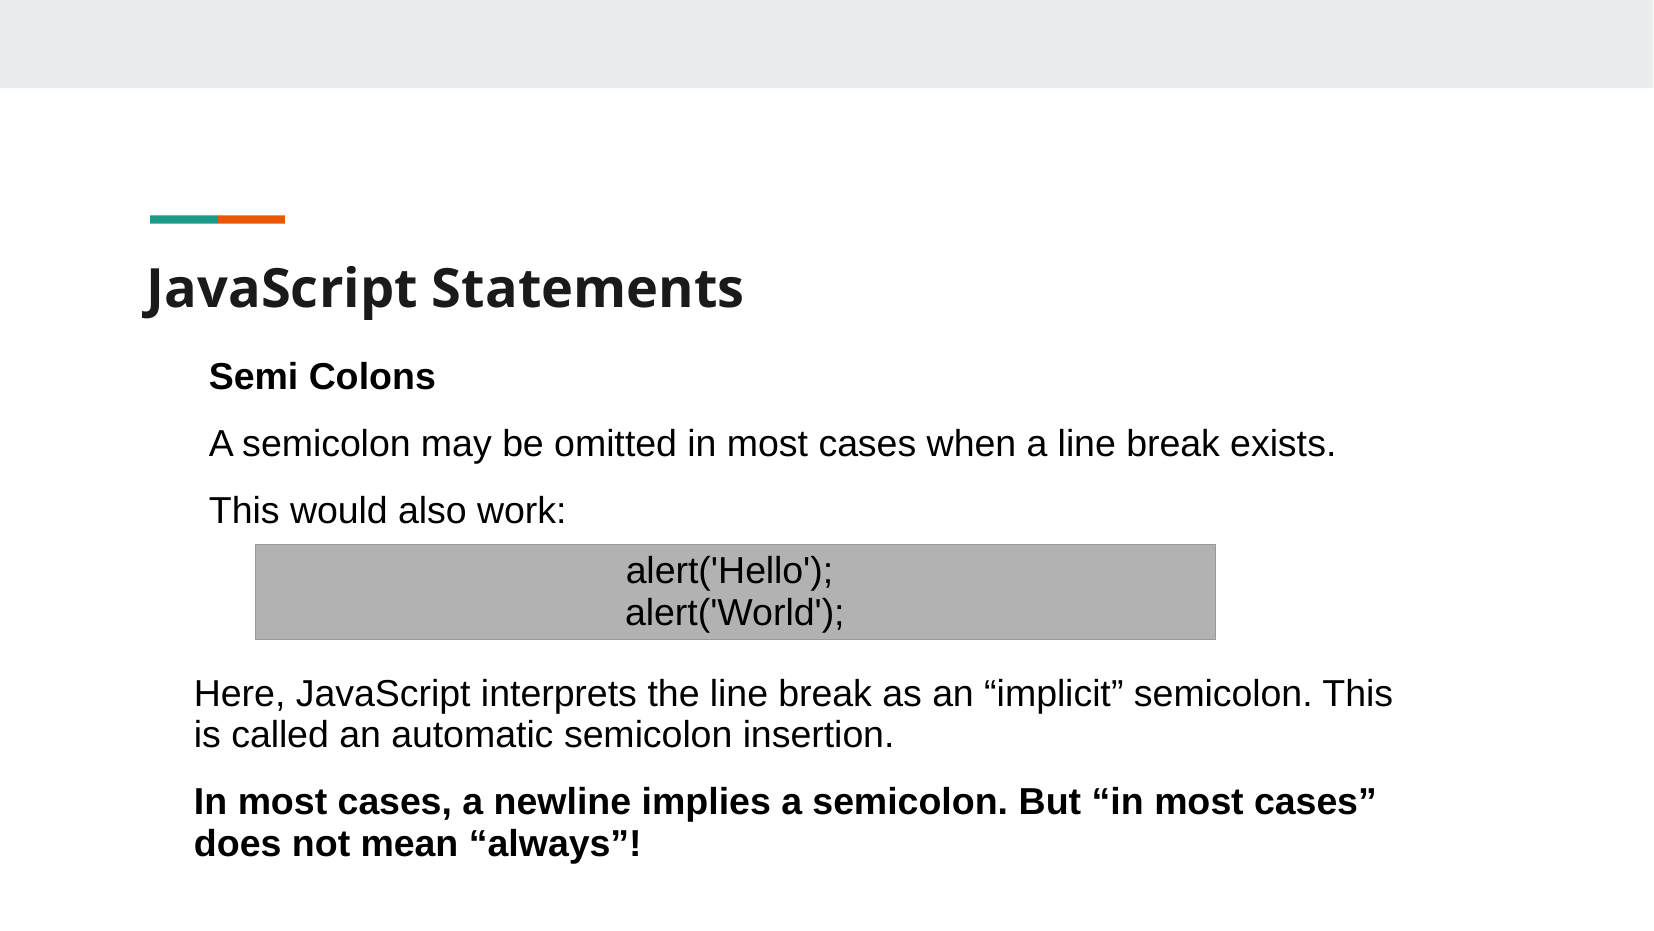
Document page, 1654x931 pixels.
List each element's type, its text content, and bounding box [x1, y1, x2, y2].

title JavaScript Statements [131, 238, 1523, 336]
text_box Semi Colons A semicolon may be omitted in most cases when a line break exists. This would also work: [194, 348, 1456, 539]
text_box Here, JavaScript interprets the line break as an “implicit” semicolon. This is called an automatic semicolon insertion. In most cases, a newline implies a semicolon. But “in most cases” does not mean “always”! [179, 664, 1441, 873]
text_box alert('Hello'); alert('World'); [255, 544, 1216, 640]
